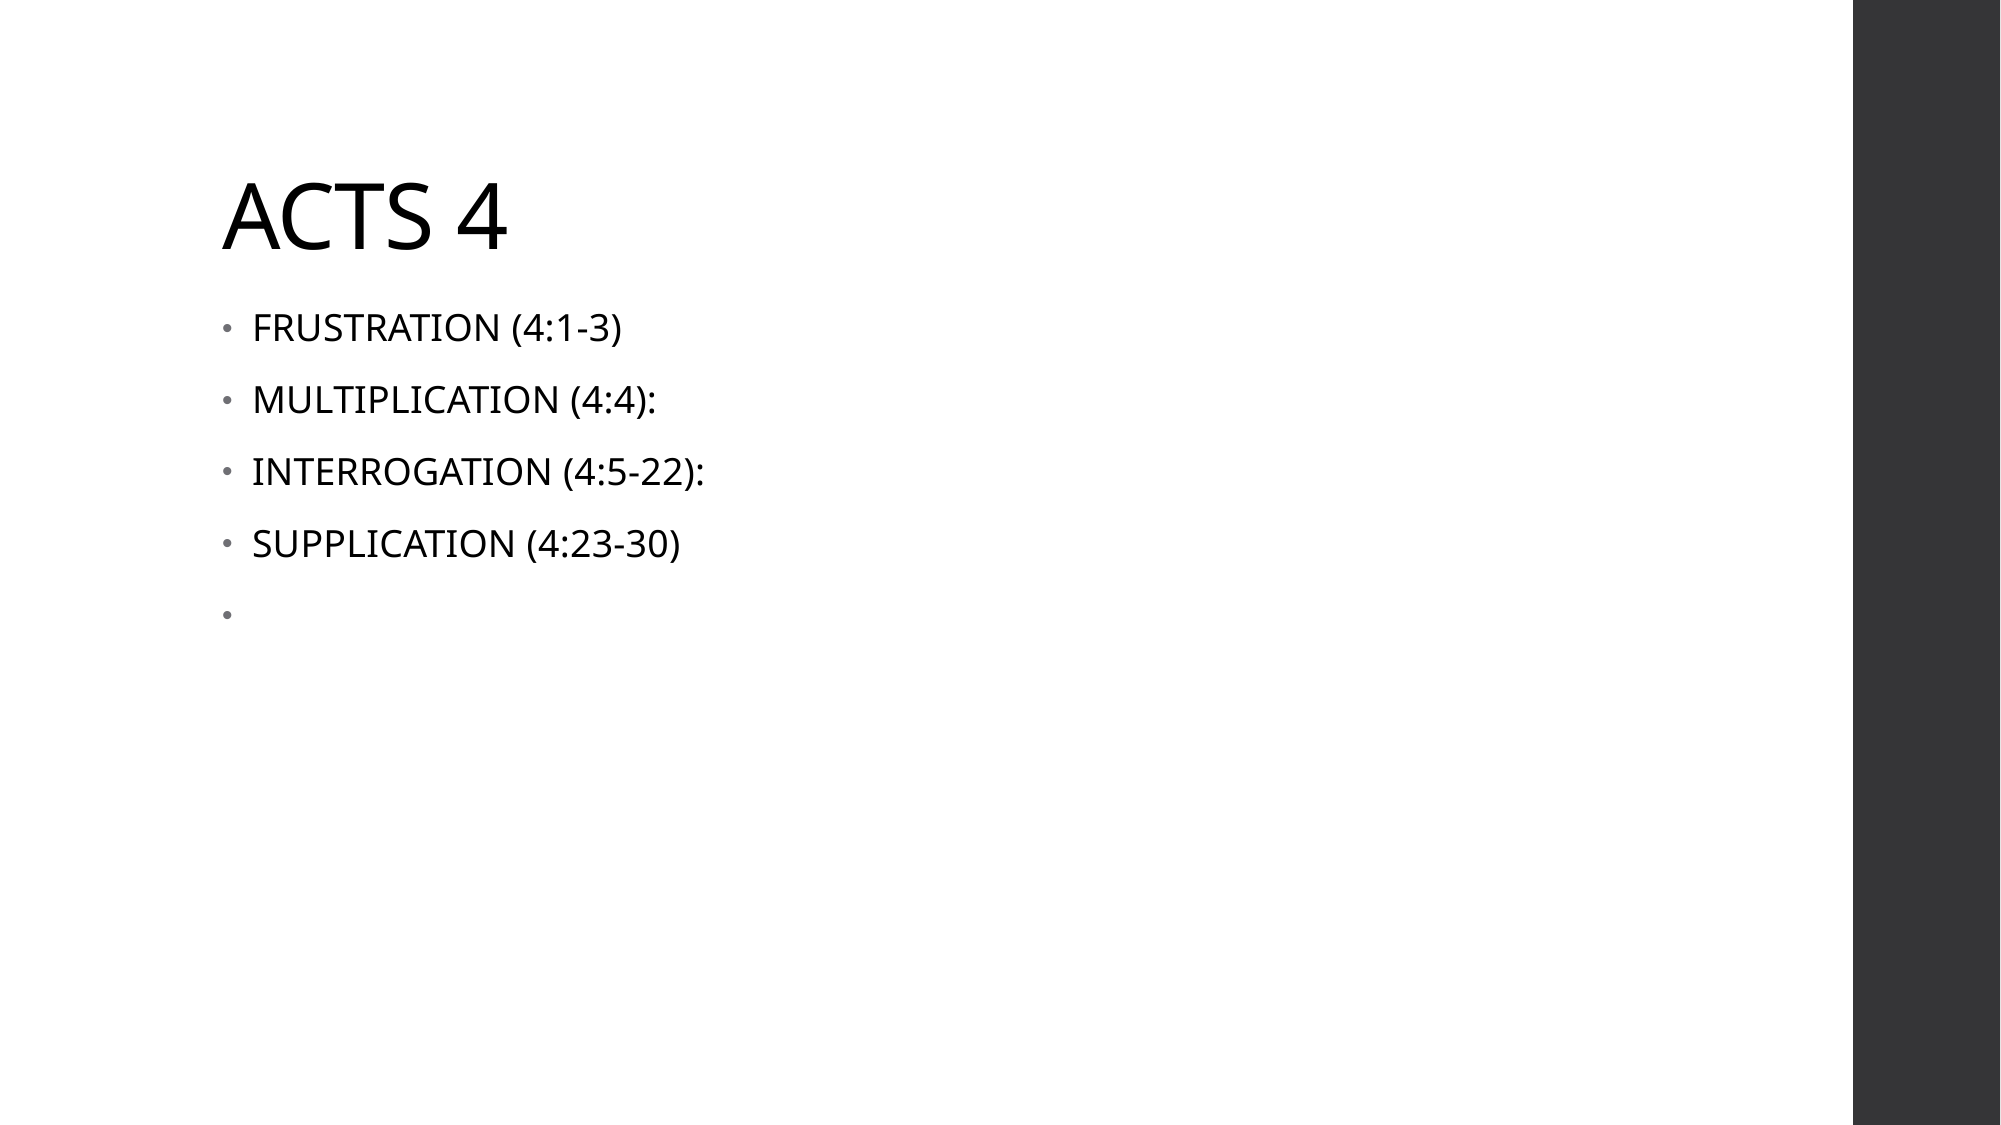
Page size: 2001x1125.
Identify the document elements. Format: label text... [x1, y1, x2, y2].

list FRUSTRATION (4:1-3) MULTIPLICATION (4:4): INTERROGATION (4:5-22): SUPPLICATION (4:23-30) [206, 299, 1617, 1014]
title ACTS 4 [206, 60, 1797, 278]
